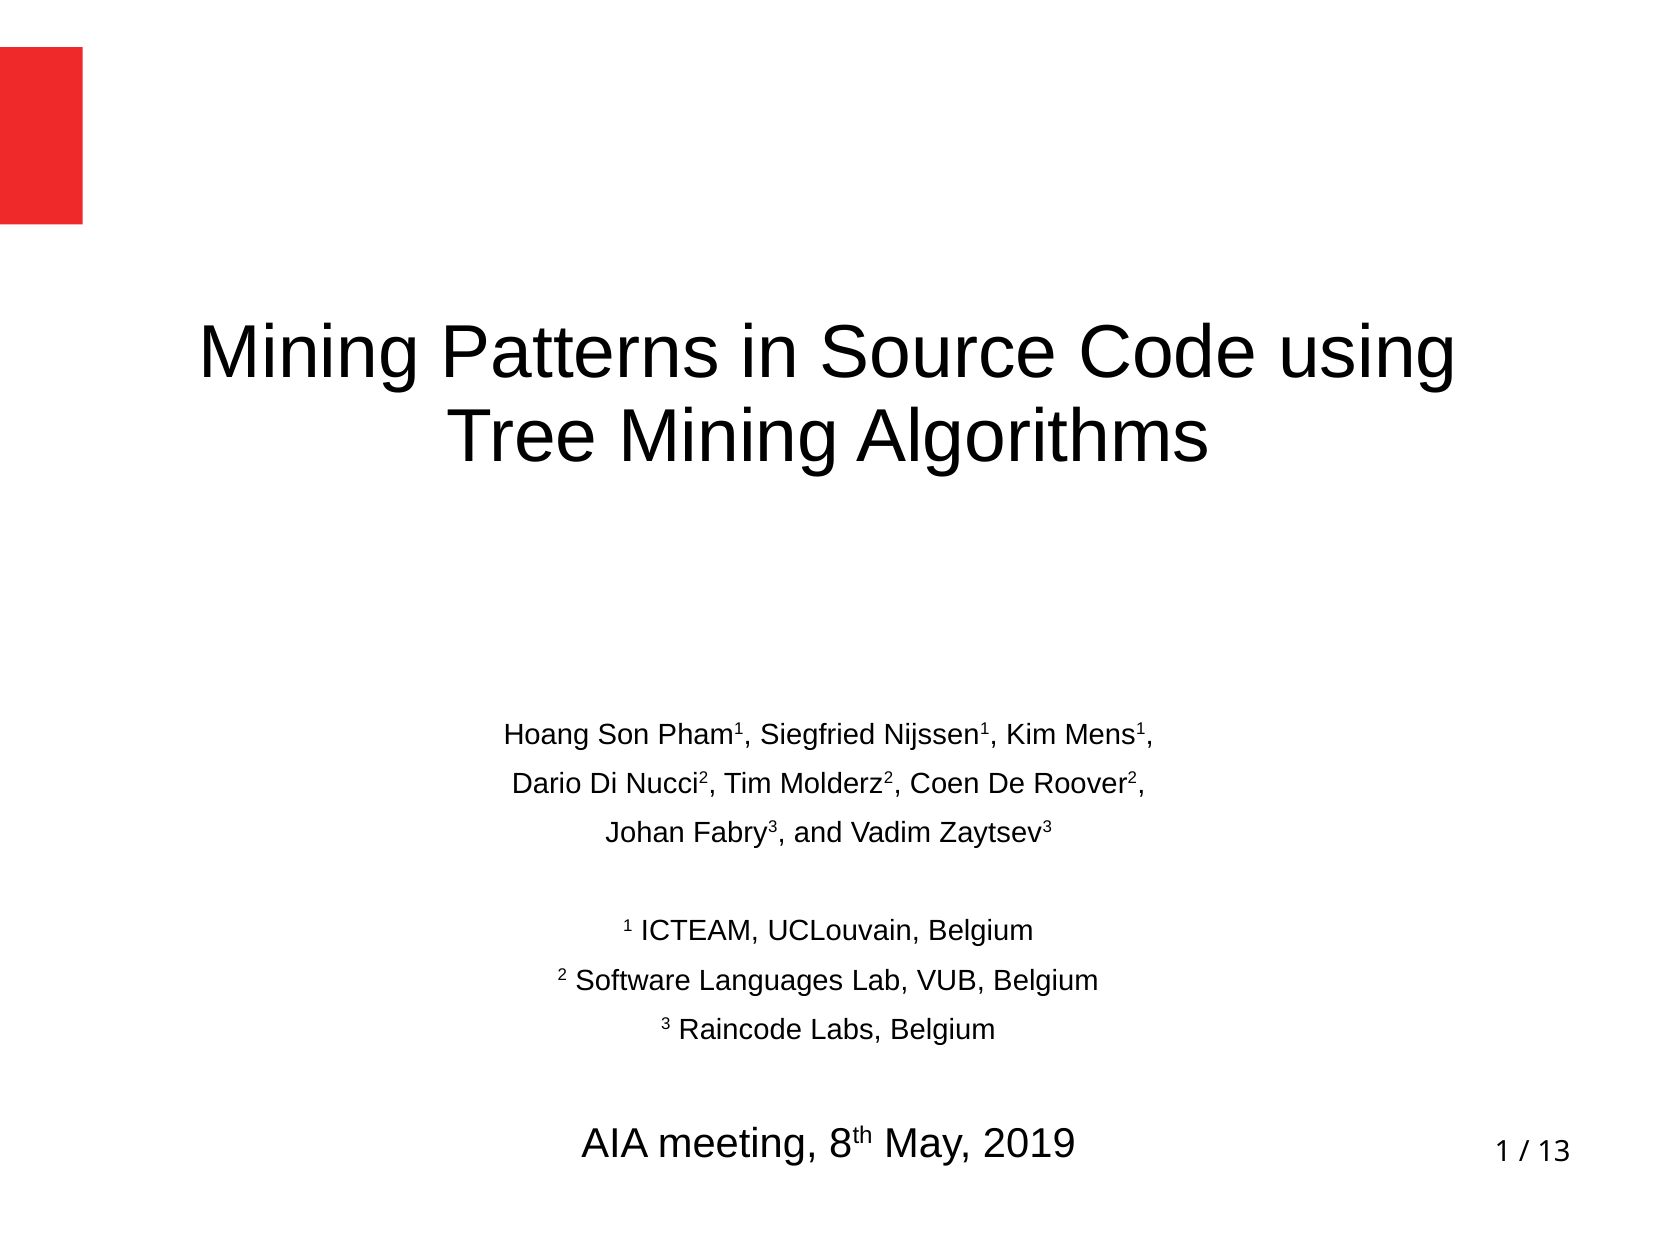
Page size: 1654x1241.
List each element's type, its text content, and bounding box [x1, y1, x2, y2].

subtitle Mining Patterns in Source Code using Tree Mining Algorithms Hoang Son Pham1, Siegfried Nijssen1, Kim Mens1, Dario Di Nucci2, Tim Molderz2, Coen De Roover2, Johan Fabry3, and Vadim Zaytsev3 1 ICTEAM, UCLouvain, Belgium 2 Software Languages Lab, VUB, Belgium 3 Raincode Labs, Belgium AIA meeting, 8th May, 2019 [120, 235, 1538, 1241]
